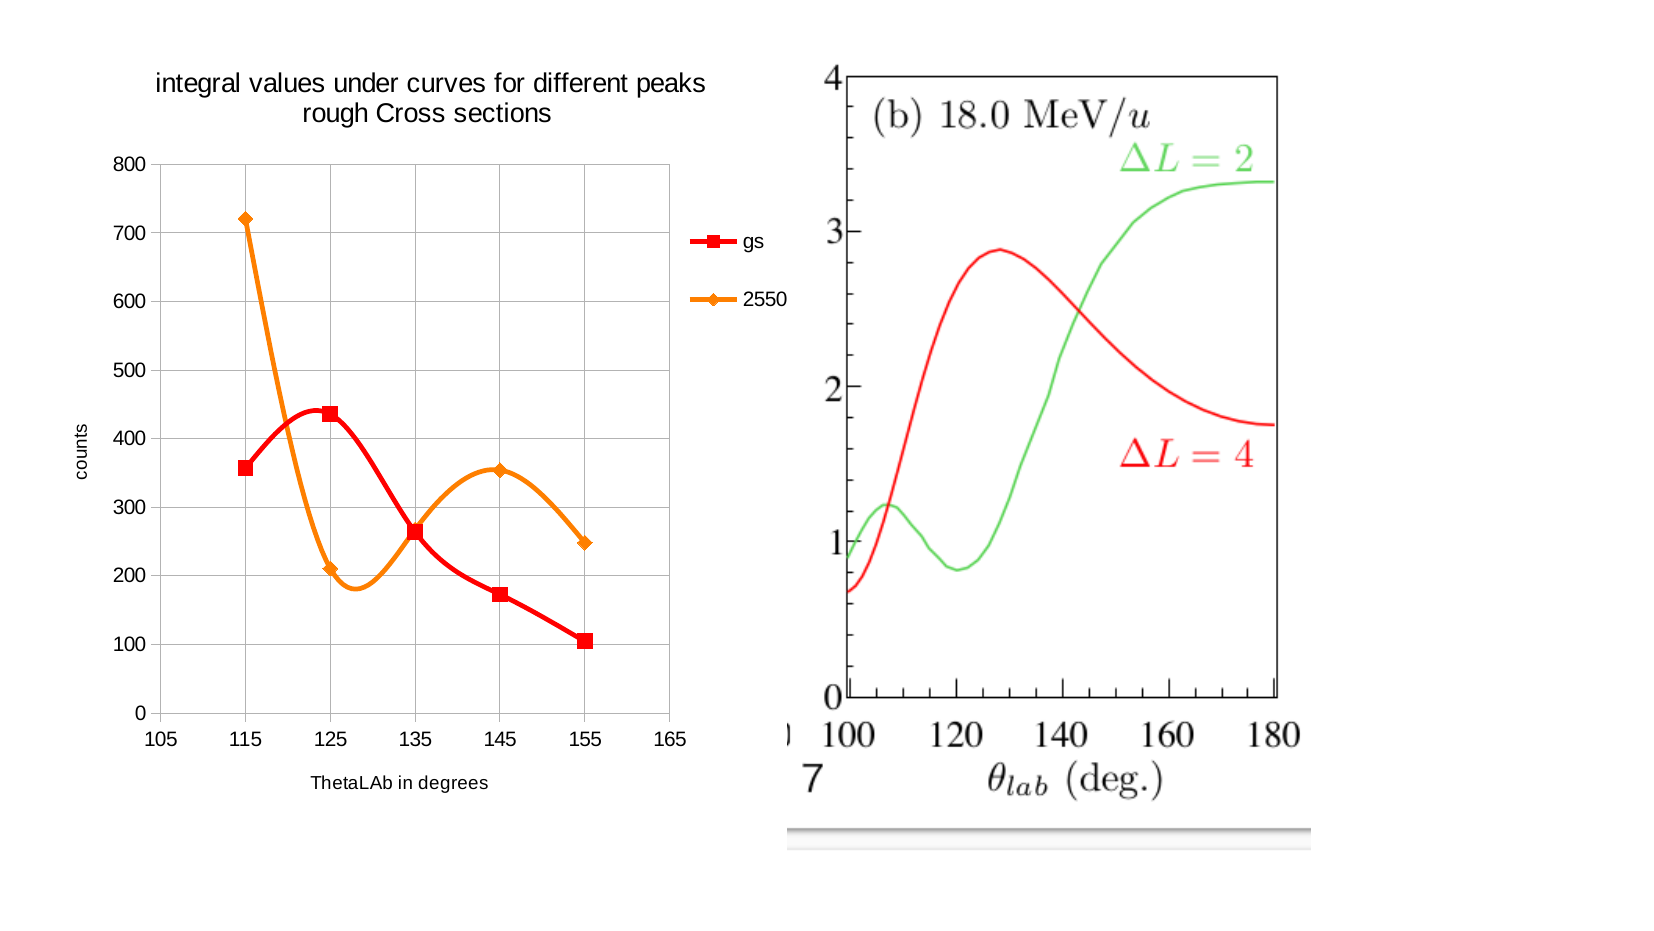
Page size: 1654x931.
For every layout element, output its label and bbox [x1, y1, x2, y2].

chart [37, 37, 787, 826]
picture [787, 37, 1311, 855]
